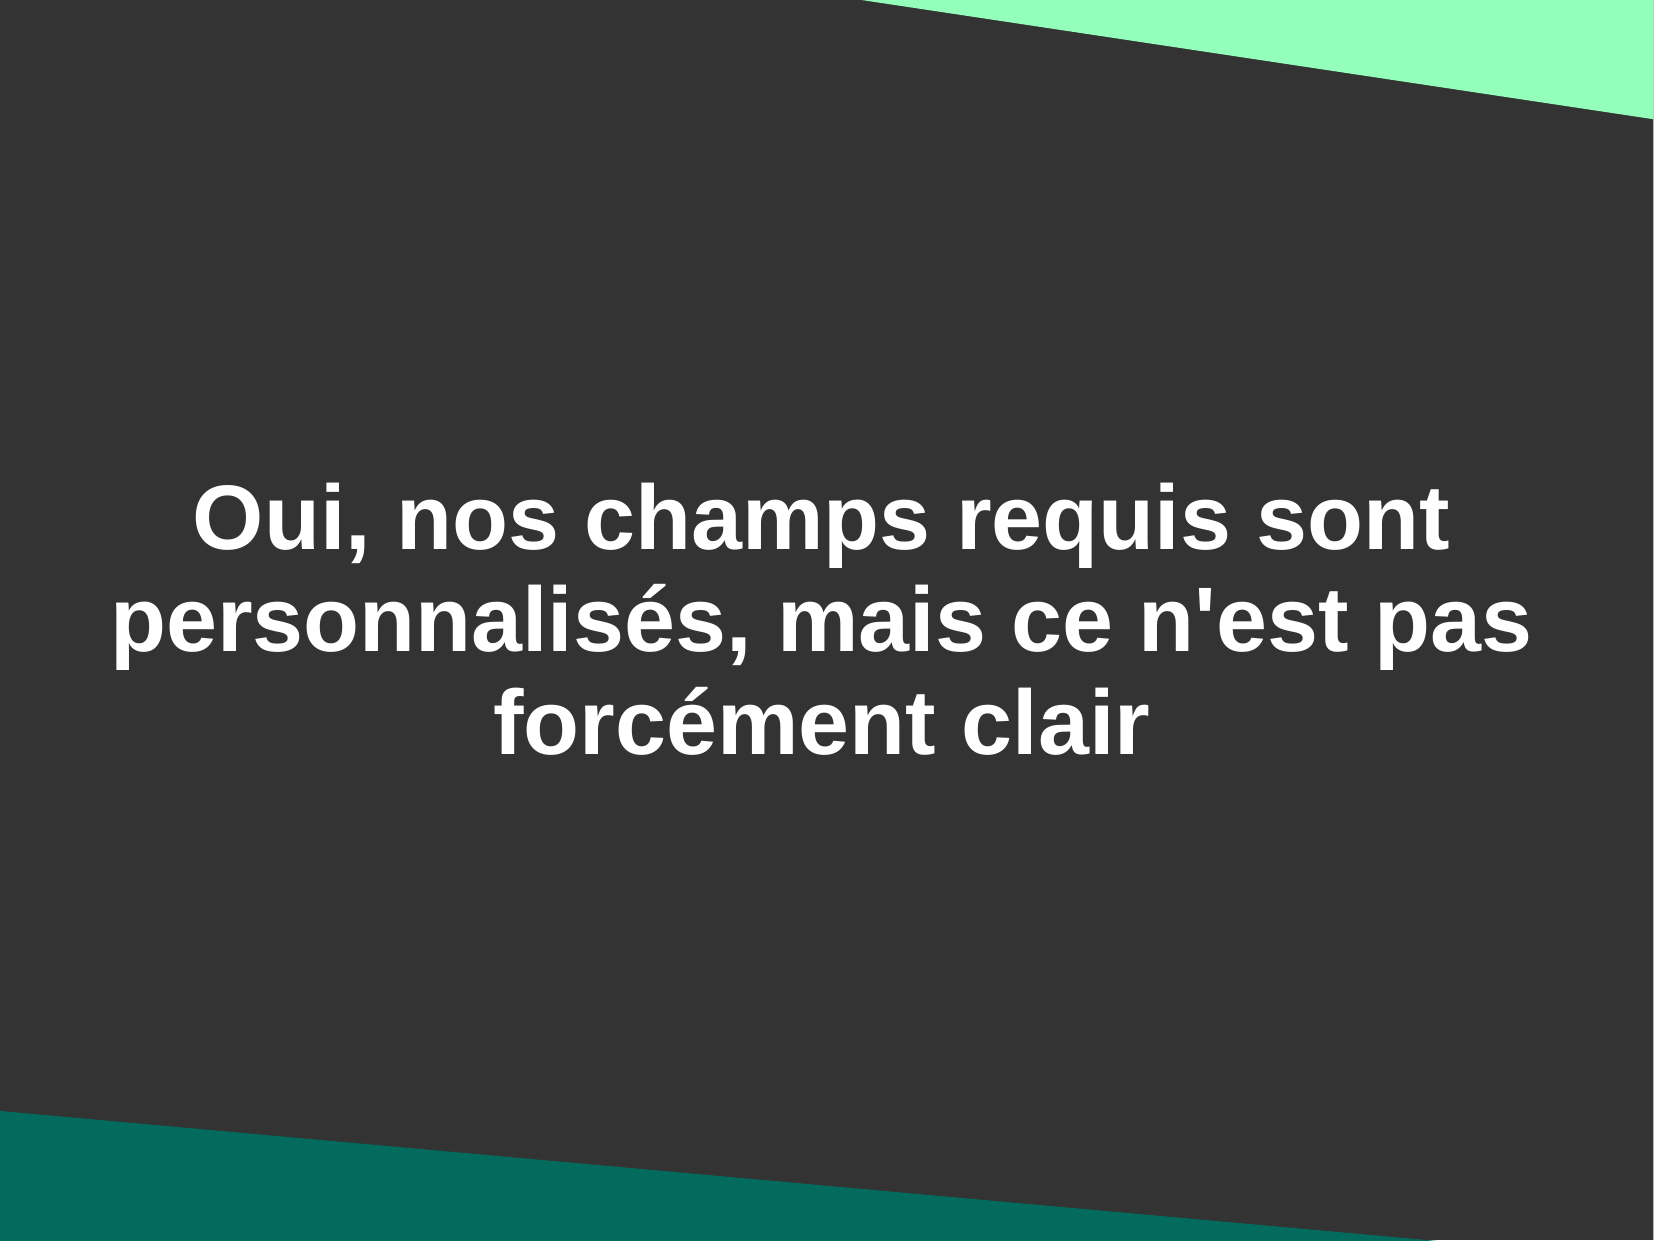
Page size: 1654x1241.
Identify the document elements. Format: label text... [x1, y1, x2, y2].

title Oui, nos champs requis sont personnalisés, mais ce n'est pas forcément clair [22, 466, 1622, 774]
text_box [861, 0, 1654, 120]
